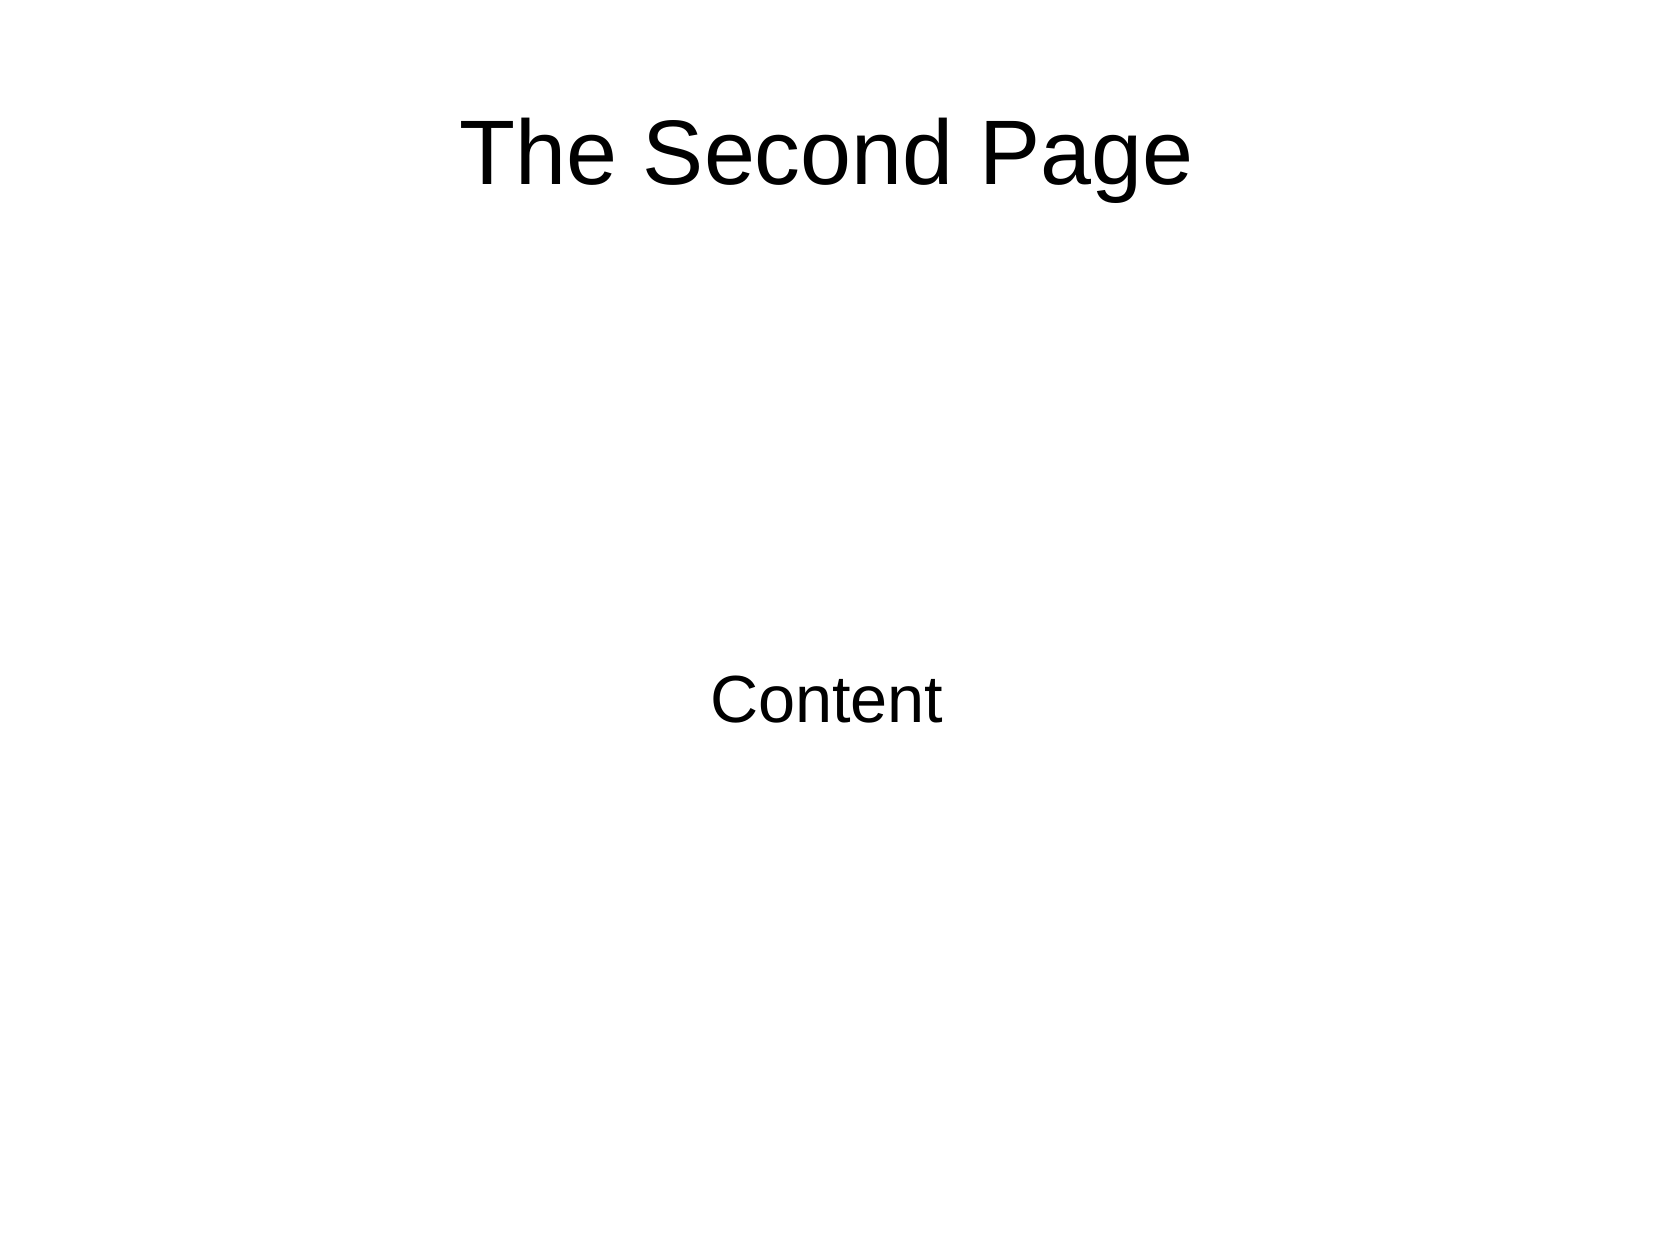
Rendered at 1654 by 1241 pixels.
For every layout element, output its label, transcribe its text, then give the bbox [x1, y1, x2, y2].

subtitle Content [82, 297, 1571, 1102]
title The Second Page [82, 56, 1571, 250]
